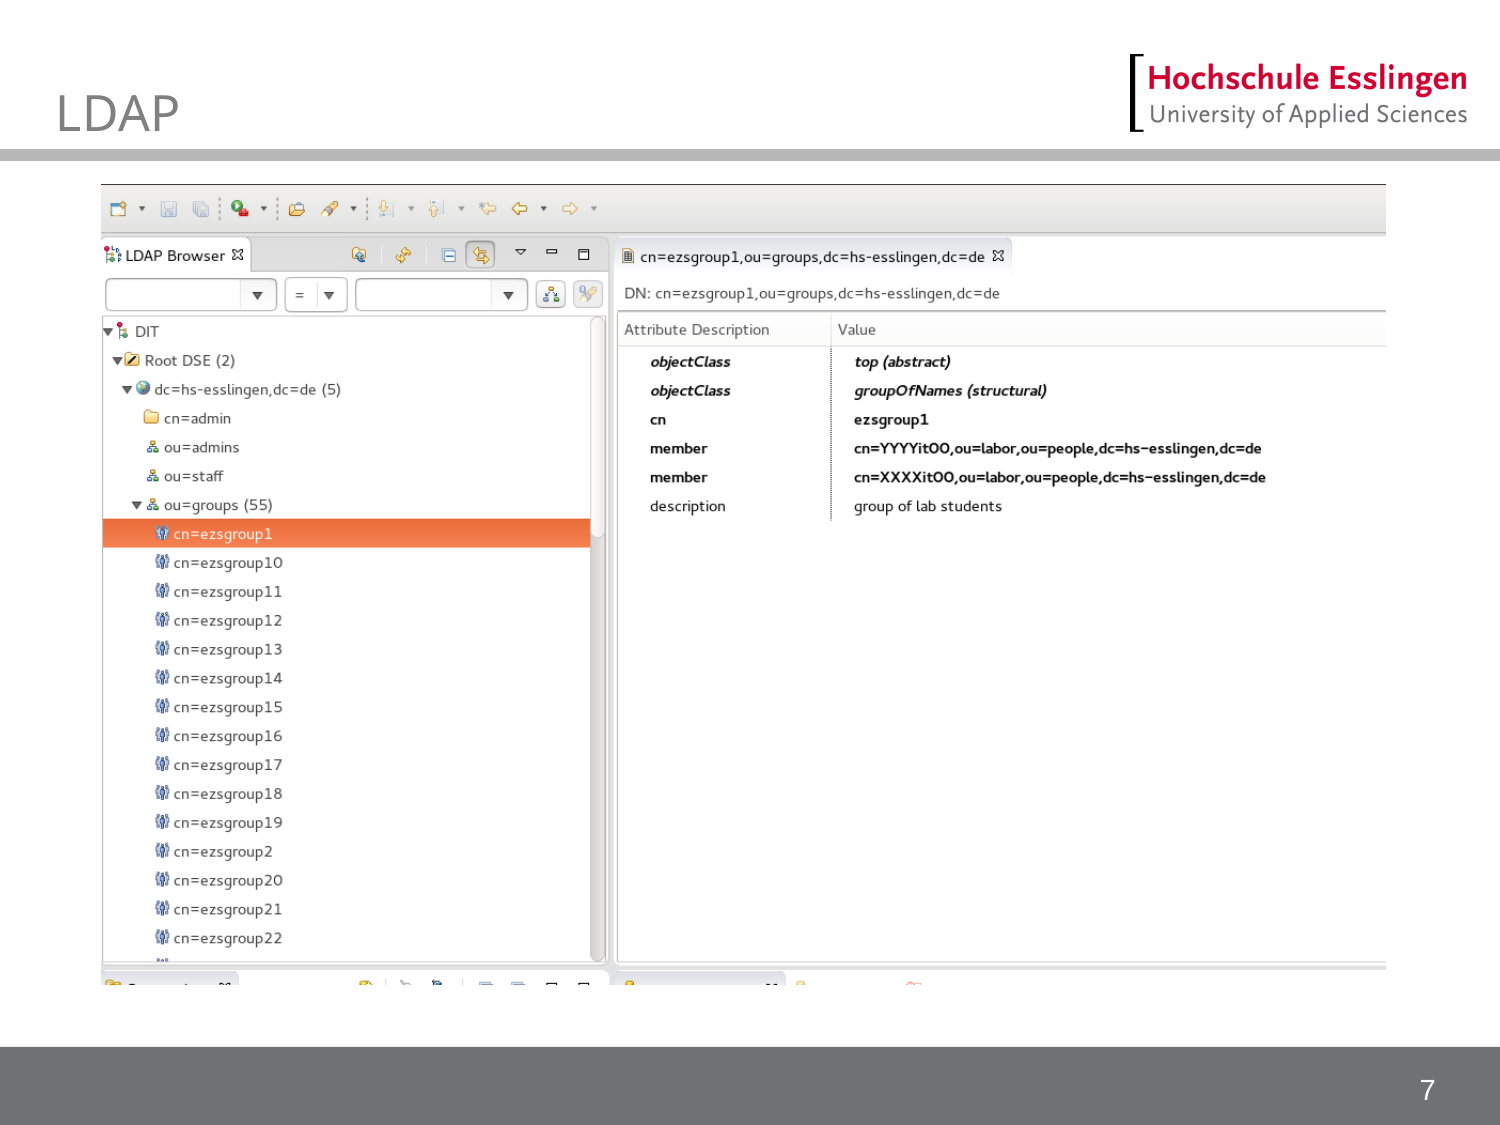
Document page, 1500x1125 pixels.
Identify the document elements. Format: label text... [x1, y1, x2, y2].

picture [1130, 54, 1467, 132]
picture [101, 184, 1386, 985]
title LDAP [41, 6, 1105, 149]
